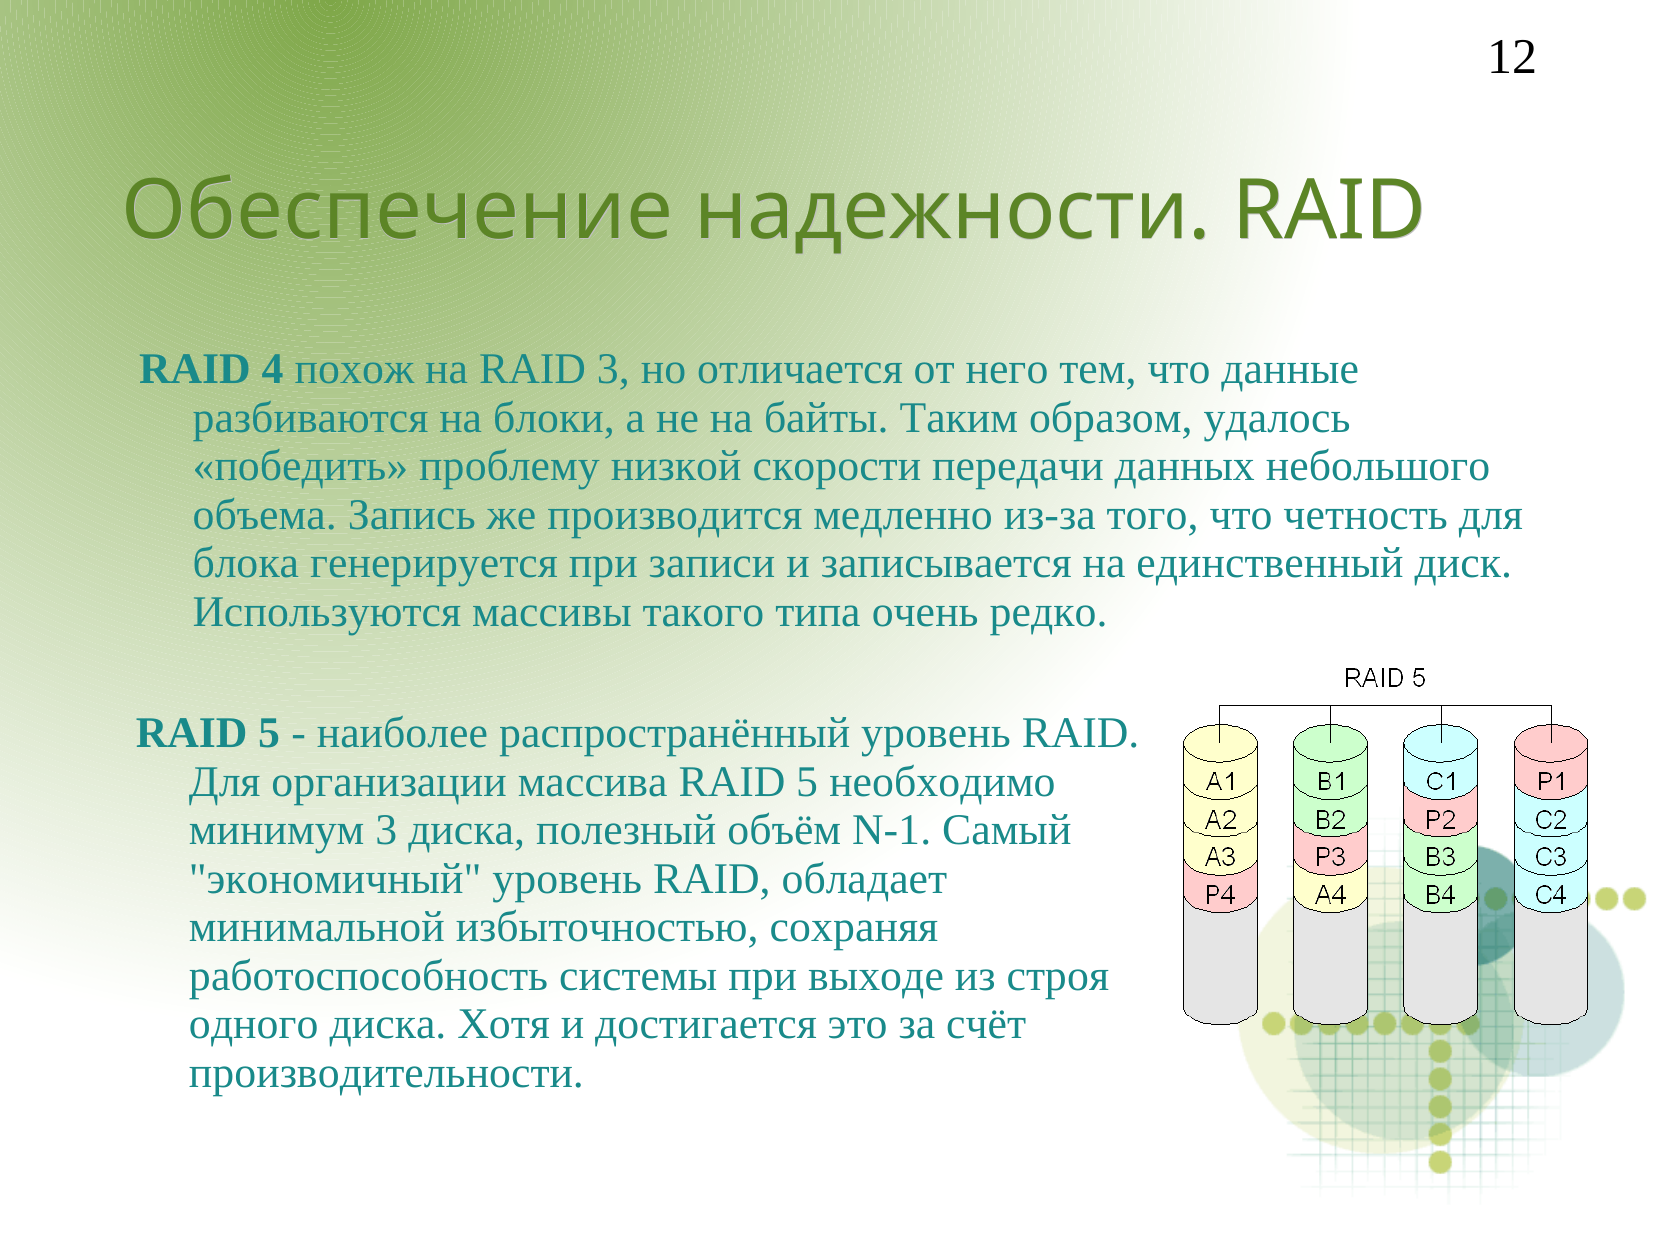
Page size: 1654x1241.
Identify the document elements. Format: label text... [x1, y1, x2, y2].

list RAID 4 похож на RAID 3, но отличается от него тем, что данные разбиваются на блоки, а не на байты. Таким образом, удалось «победить» проблему низкой скорости передачи данных небольшого объема. Запись же производится медленно из-за того, что четность для блока генерируется при записи и записывается на единственный диск. Используются массивы такого типа очень редко. [121, 344, 1536, 708]
picture [1148, 649, 1654, 1211]
text_box <номер> [1498, 29, 1654, 89]
title Обеспечение надежности. RAID [121, 102, 1534, 311]
text_box RAID 5 - наиболее распространённый уровень RAID. Для организации массива RAID 5 необходимо минимум 3 диска, полезный объём N-1. Самый "экономичный" уровень RAID, обладает минимальной избыточностью, сохраняя работоспособность системы при выходе из строя одного диска. Хотя и достигается это за счёт производительности. [118, 708, 1152, 1182]
